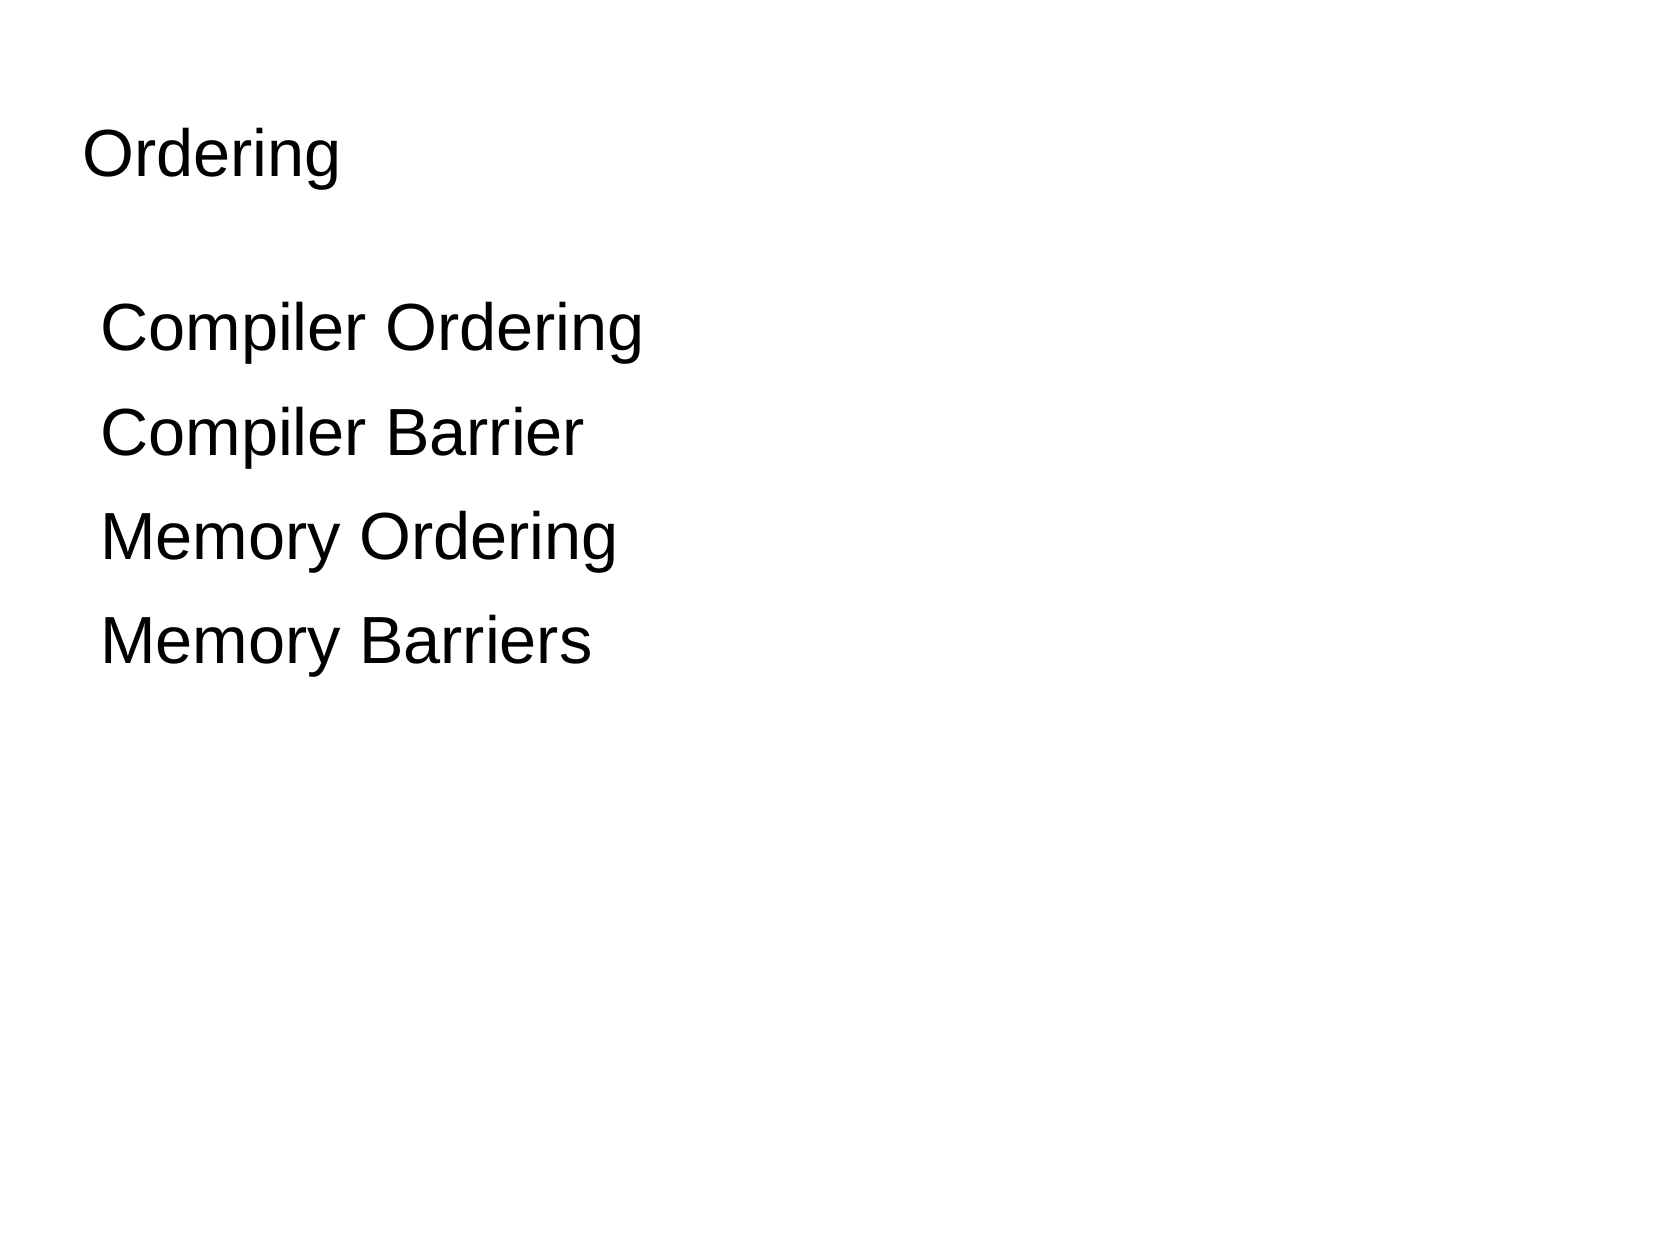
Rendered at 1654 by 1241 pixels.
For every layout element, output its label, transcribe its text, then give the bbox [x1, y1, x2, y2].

title Ordering [82, 49, 1571, 257]
list Compiler Ordering Compiler Barrier Memory Ordering Memory Barriers [82, 290, 1571, 1109]
